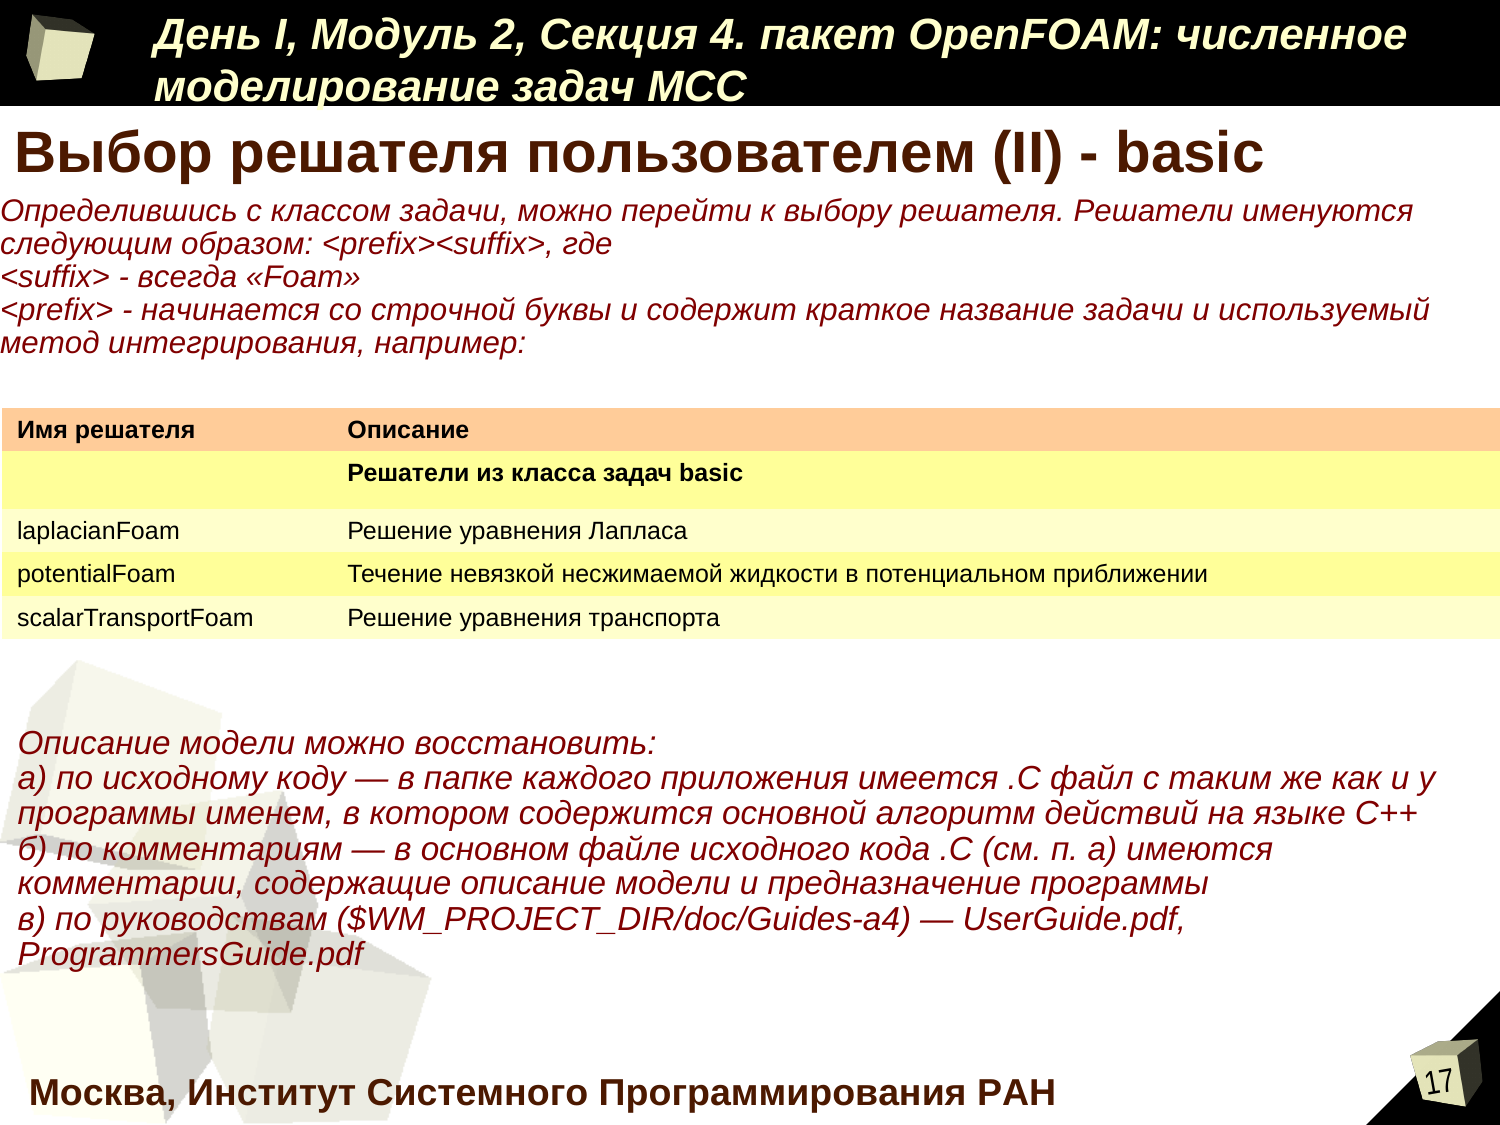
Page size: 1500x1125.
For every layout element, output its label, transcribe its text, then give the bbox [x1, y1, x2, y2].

table_header Описание [333, 408, 1500, 451]
table_header Имя решателя [2, 408, 333, 451]
text_box Определившись с классом задачи, можно перейти к выбору решателя. Решатели именуются следующим образом: <prefix><suffix>, где <suffix> - всегда «Foam» <prefix> - начинается со строчной буквы и содержит краткое название задачи и используемый метод интегрирования, например: [0, 194, 1500, 362]
table_cell scalarTransportFoam [2, 596, 333, 639]
table_cell Течение невязкой несжимаемой жидкости в потенциальном приближении [333, 552, 1500, 596]
text_box Выбор решателя пользователем (II) - basic [0, 106, 1500, 192]
picture [423, 1088, 433, 1102]
table_cell Решатели из класса задач basic [333, 451, 1500, 509]
table_cell [2, 451, 333, 509]
table_cell Решение уравнения Лапласа [333, 509, 1500, 552]
text_box Описание модели можно восстановить: а) по исходному коду — в папке каждого приложения имеется .C файл с таким же как и у программы именем, в котором содержится основной алгоритм действий на языке C++ б) по комментариям — в основном файле исходного кода .C (см. п. а) имеются комментарии, содержащие описание модели и предназначение программы в) по руководствам ($WM_PROJECT_DIR/doc/Guides-a4) — UserGuide.pdf, ProgrammersGuide.pdf [17, 726, 1489, 975]
table_cell potentialFoam [2, 552, 333, 596]
table_cell laplacianFoam [2, 509, 333, 552]
table_cell Решение уравнения транспорта [333, 596, 1500, 639]
picture [0, 659, 433, 1125]
